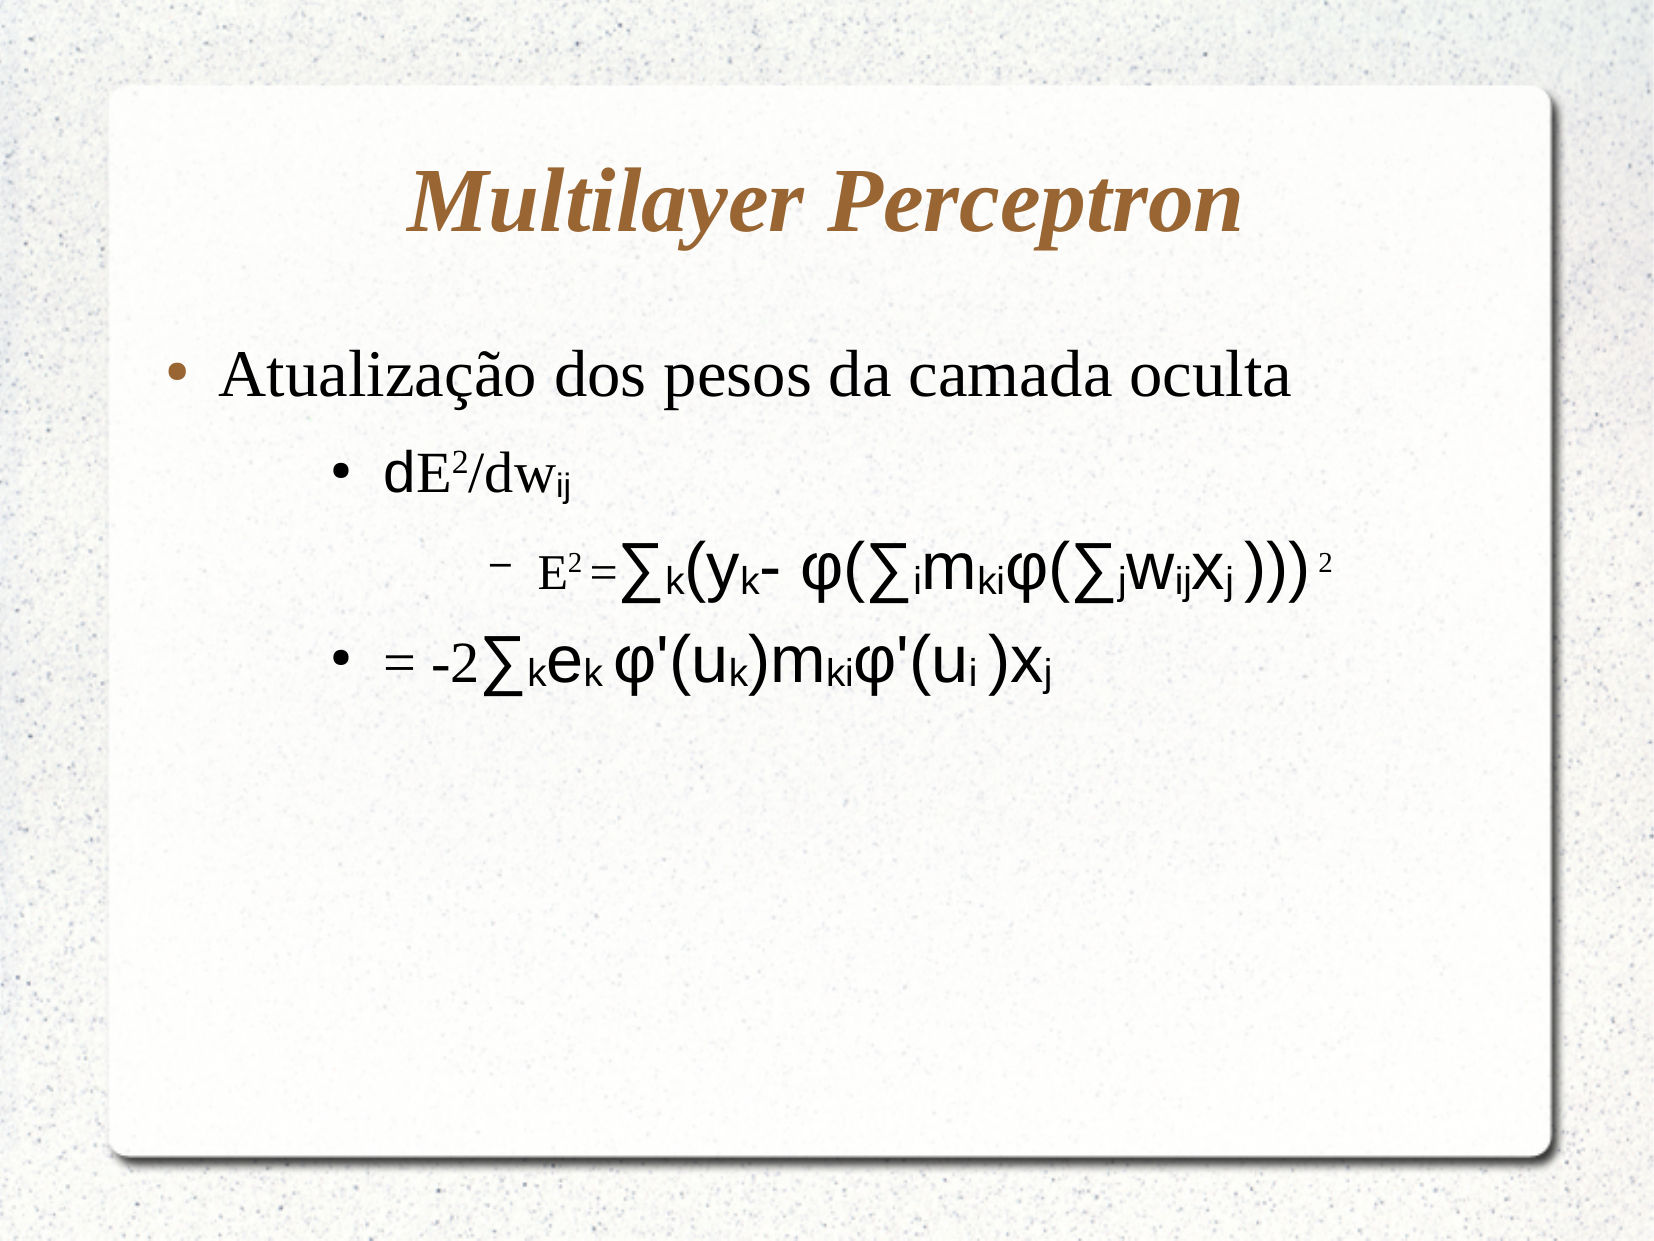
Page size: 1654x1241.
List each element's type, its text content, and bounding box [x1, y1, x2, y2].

picture [0, 0, 1654, 1241]
list Atualização dos pesos da camada oculta dE2/dwij E2 =∑k(yk- φ(∑imkiφ(∑jwijxj ))) 2 = -2∑kek φ'(uk)mkiφ'(ui )xj [147, 336, 1506, 1241]
title Multilayer Perceptron [118, 96, 1536, 304]
